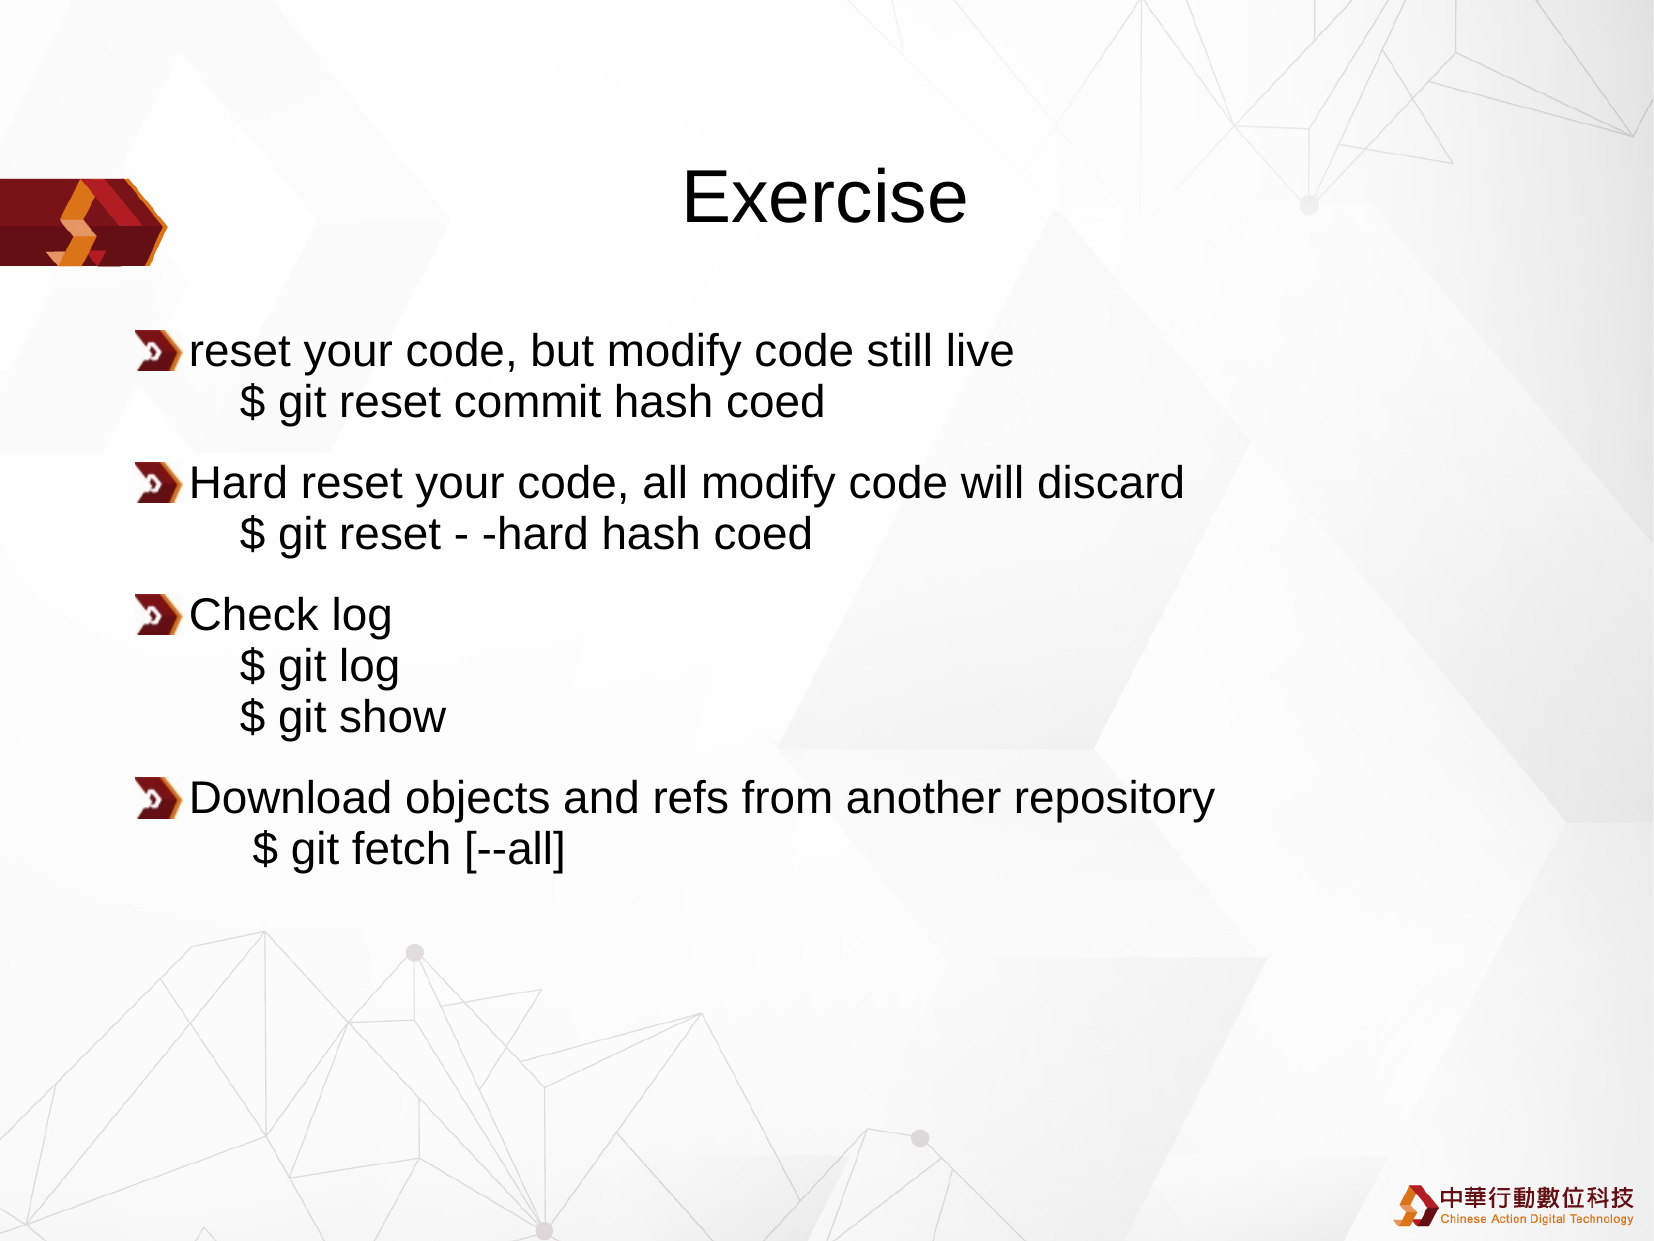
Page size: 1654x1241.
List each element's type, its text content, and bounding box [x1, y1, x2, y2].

title Exercise [118, 112, 1506, 281]
picture [0, 0, 1654, 1241]
list reset your code, but modify code still live $ git reset commit hash coed Hard reset your code, all modify code will discard $ git reset - -hard hash coed Check log $ git log $ git show Download objects and refs from another repository $ git fetch [--all] [118, 324, 1571, 1141]
